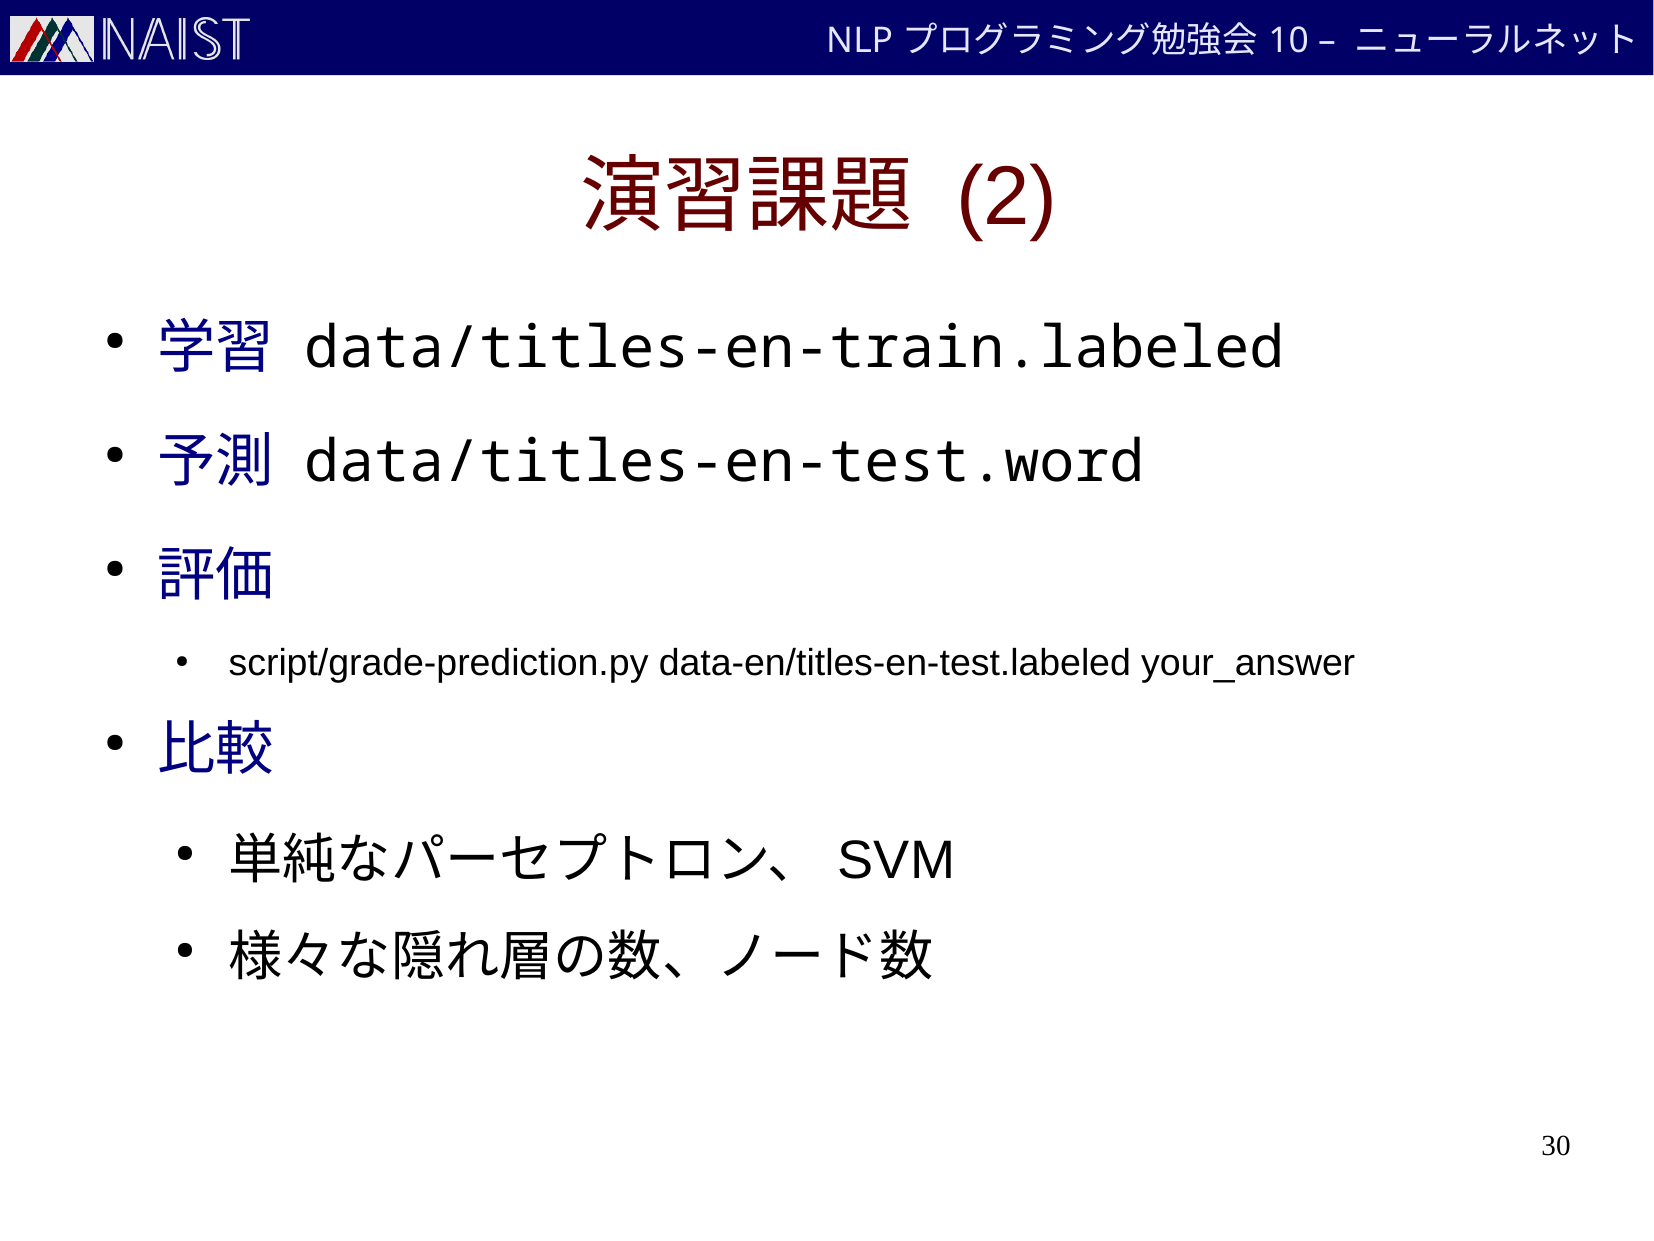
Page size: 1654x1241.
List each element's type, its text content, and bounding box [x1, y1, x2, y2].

list 学習 data/titles-en-train.labeled 予測 data/titles-en-test.word 評価 script/grade-prediction.py data-en/titles-en-test.labeled your_answer 比較 単純なパーセプトロン、SVM 様々な隠れ層の数、ノード数 [86, 300, 1576, 1119]
picture [10, 16, 94, 62]
title 演習課題 (2) [75, 92, 1564, 285]
picture [102, 17, 251, 60]
